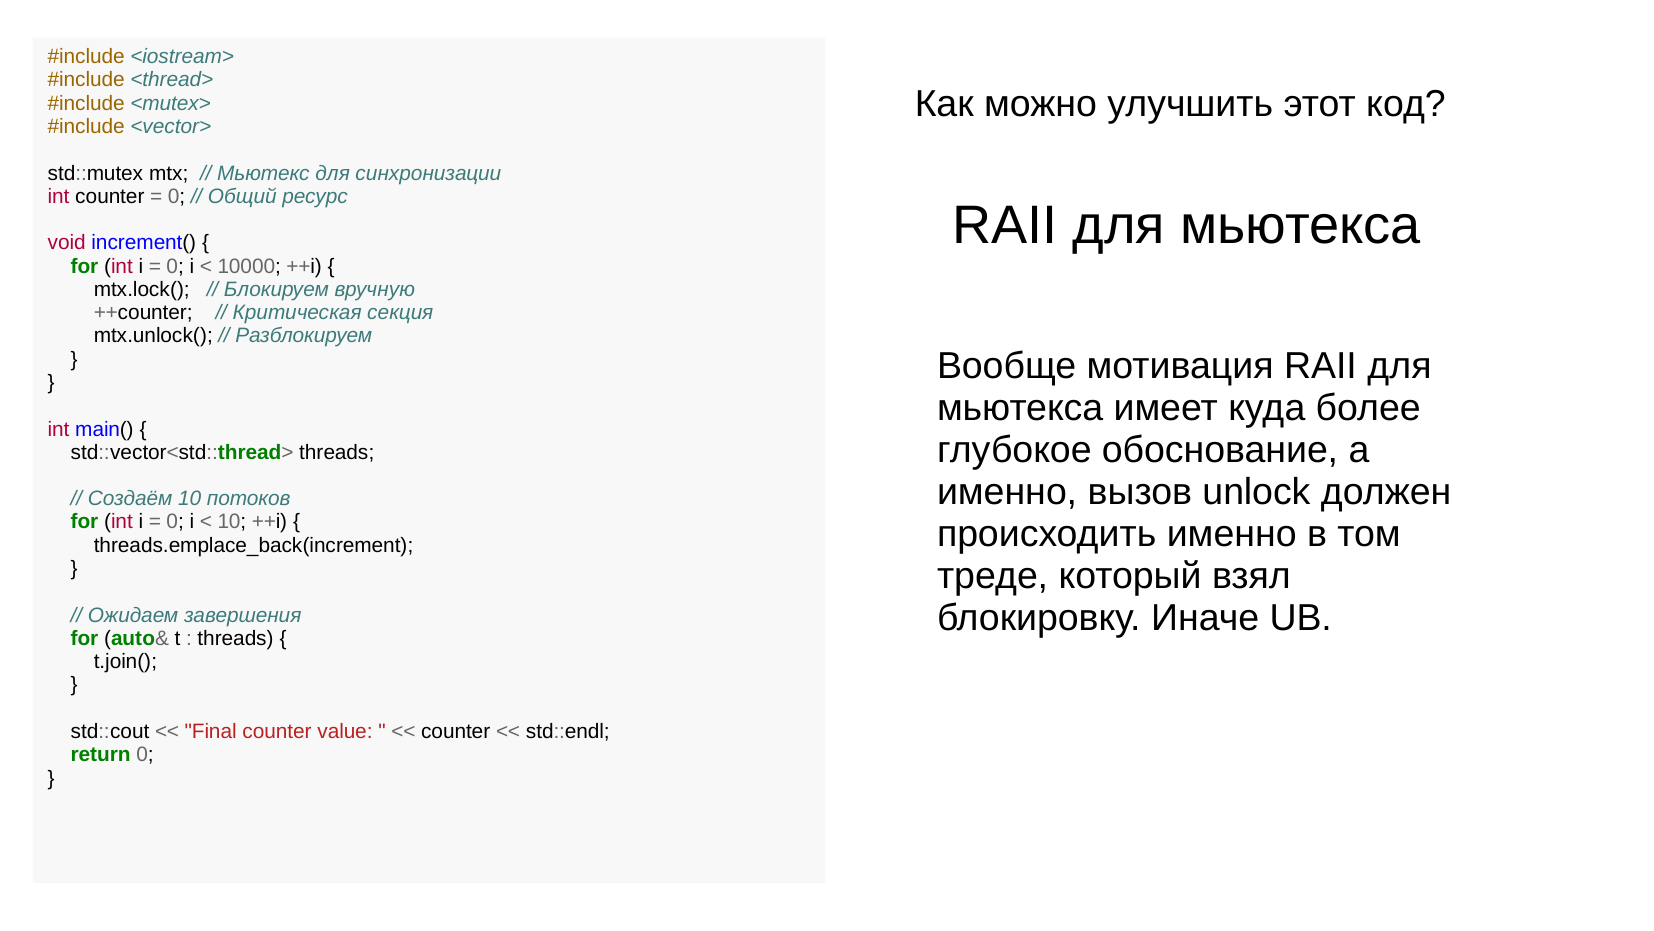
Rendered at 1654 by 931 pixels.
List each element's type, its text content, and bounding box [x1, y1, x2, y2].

text_box Как можно улучшить этот код? [900, 75, 1461, 132]
text_box RAII для мьютекса [937, 187, 1437, 263]
text_box #include <iostream> #include <thread> #include <mutex> #include <vector> std::mutex mtx; // Мьютекс для синхронизации int counter = 0; // Общий ресурс void increment() { for (int i = 0; i < 10000; ++i) { mtx.lock(); // Блокируем вручную ++counter; // Критическая секция mtx.unlock(); // Разблокируем } } int main() { std::vector<std::thread> threads; // Создаём 10 потоков for (int i = 0; i < 10; ++i) { threads.emplace_back(increment); } // Ожидаем завершения for (auto& t : threads) { t.join(); } std::cout << "Final counter value: " << counter << std::endl; return 0; } [32, 37, 826, 884]
text_box Вообще мотивация RAII для мьютекса имеет куда более глубокое обоснование, а именно, вызов unlock должен происходить именно в том треде, который взял блокировку. Иначе UB. [922, 337, 1501, 647]
